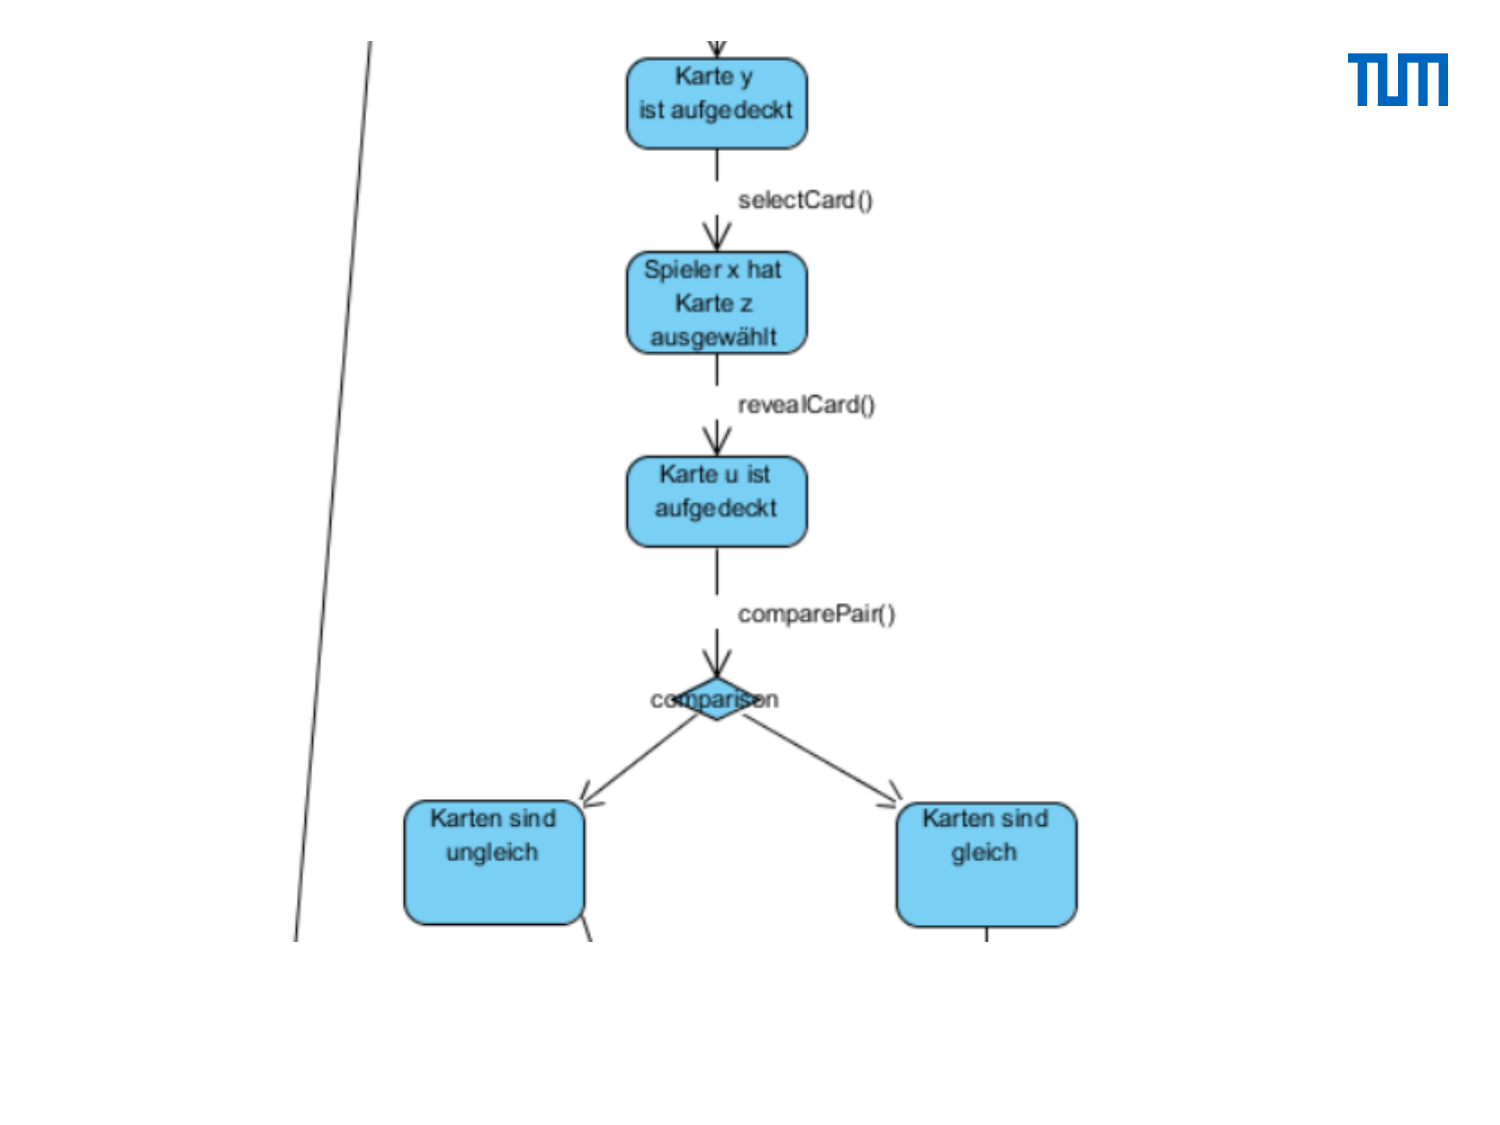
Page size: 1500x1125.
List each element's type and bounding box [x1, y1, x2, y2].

picture [224, 41, 1267, 942]
